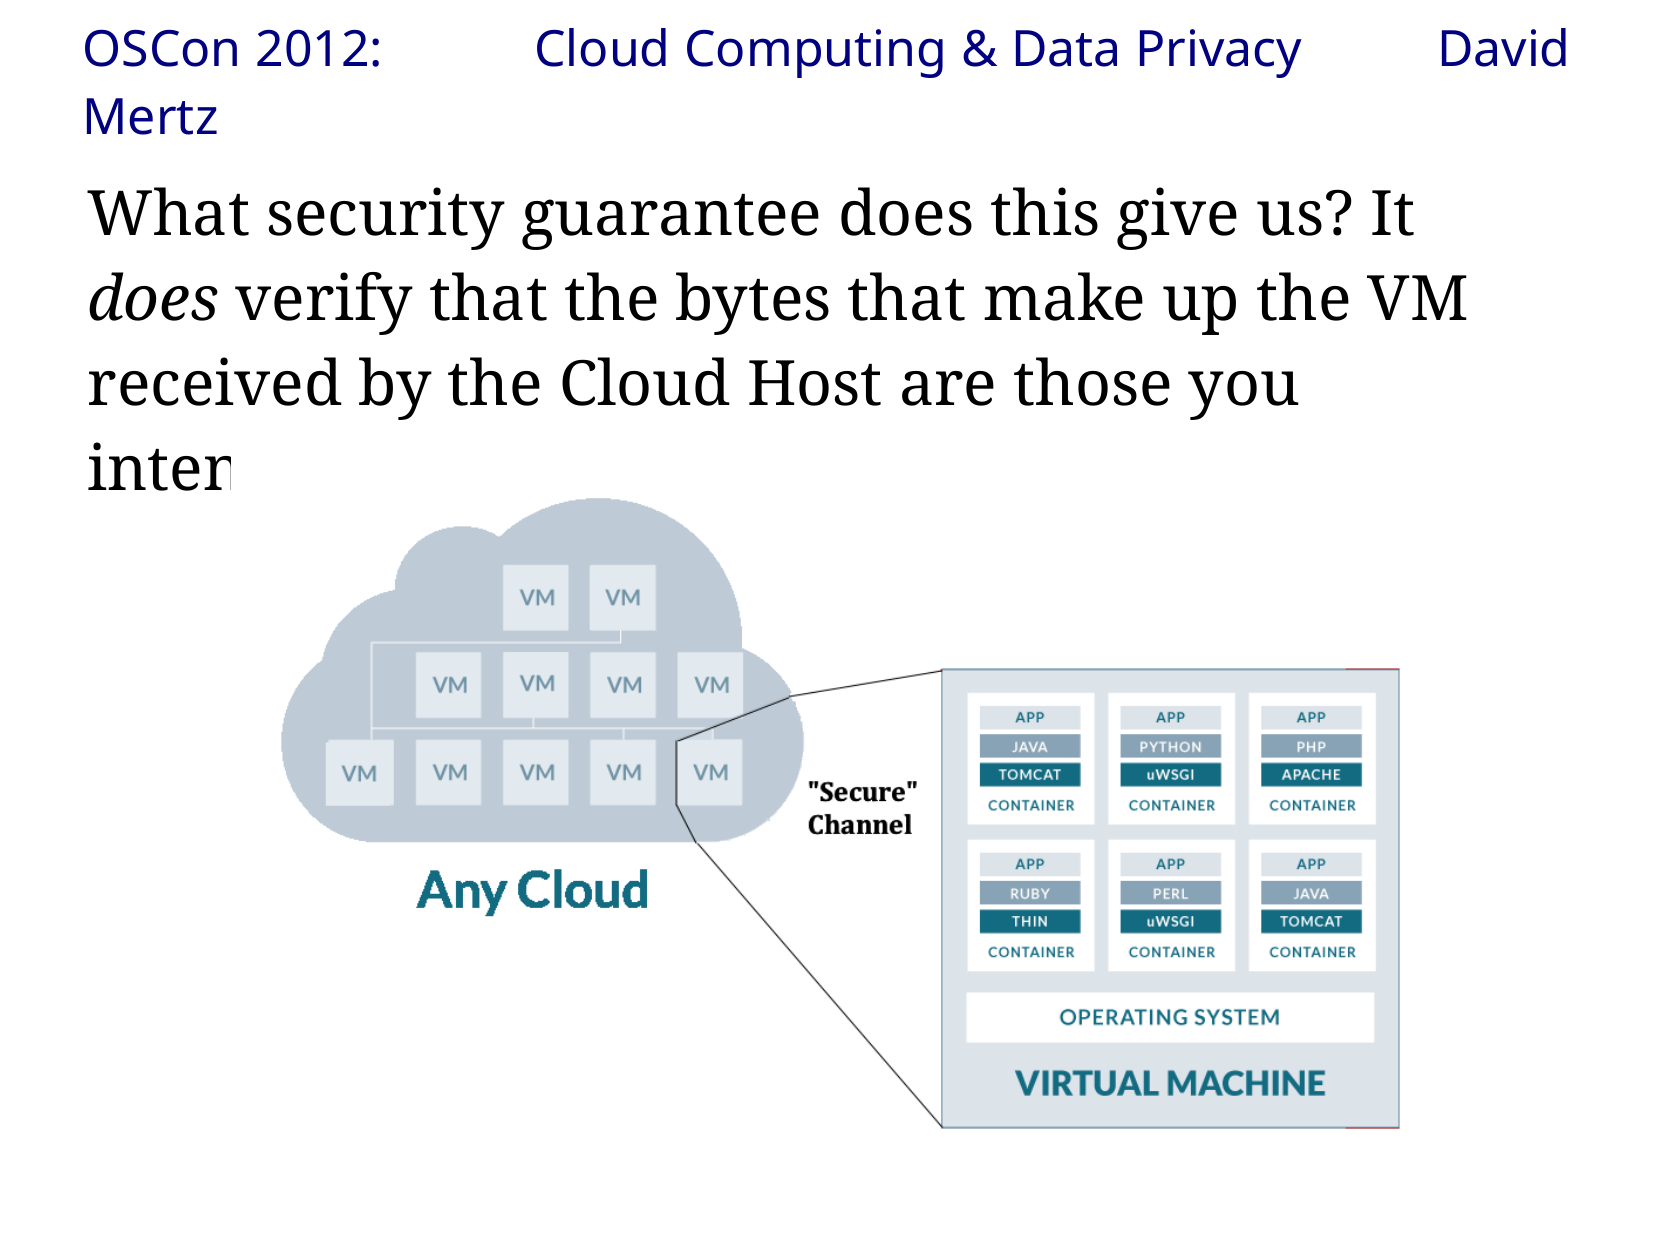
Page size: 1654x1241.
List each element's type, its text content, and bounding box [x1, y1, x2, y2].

picture [231, 429, 1436, 1171]
title OSCon 2012: Cloud Computing & Data Privacy David Mertz [82, 49, 1571, 113]
list What security guarantee does this give us? It does verify that the bytes that make up the VM received by the Cloud Host are those you intended. [87, 168, 1535, 481]
